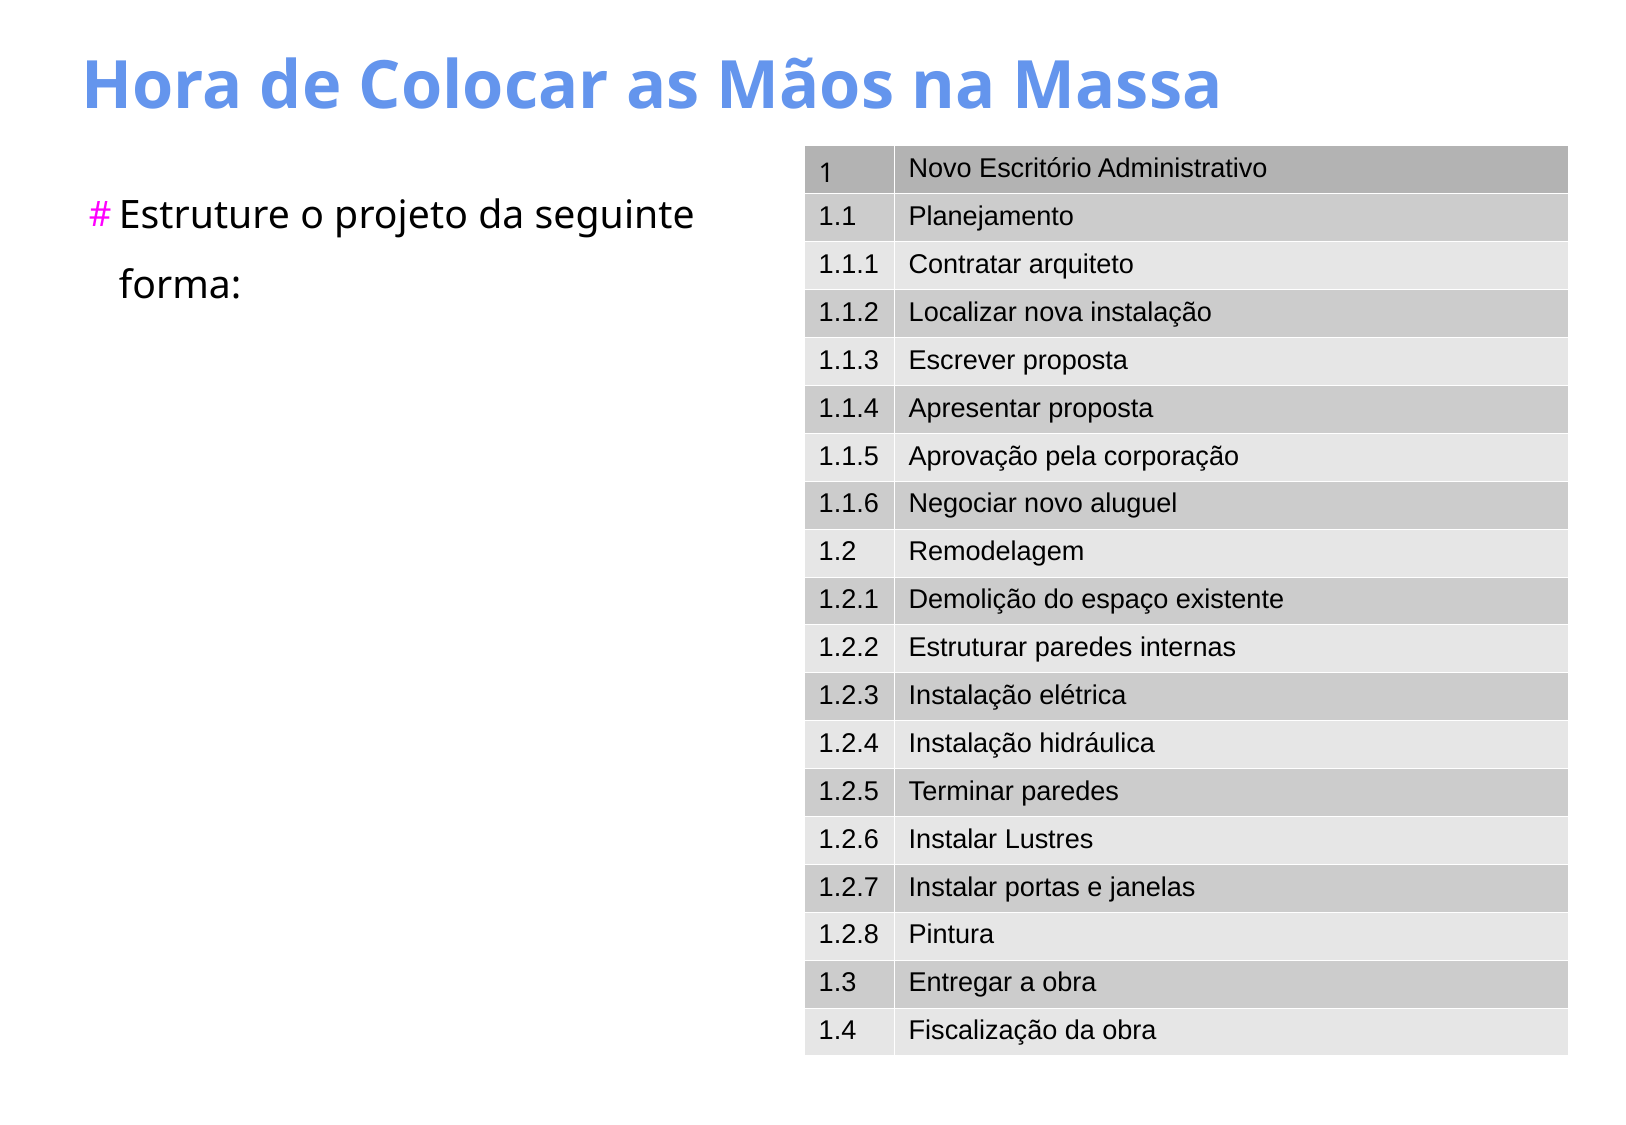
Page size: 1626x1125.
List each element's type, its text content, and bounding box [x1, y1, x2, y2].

table_cell Pintura [895, 913, 1568, 960]
table_cell 1.2.1 [805, 578, 894, 624]
table_header Novo Escritório Administrativo [895, 146, 1568, 193]
table_cell 1.1.2 [805, 290, 894, 337]
table_cell 1.4 [805, 1009, 894, 1055]
table_cell Terminar paredes [895, 769, 1568, 816]
table_cell 1.3 [805, 961, 894, 1008]
table_header 1 [805, 146, 894, 193]
table_cell Instalação elétrica [895, 673, 1568, 720]
table_cell Fiscalização da obra [895, 1009, 1568, 1055]
table_cell Localizar nova instalação [895, 290, 1568, 337]
list Estruture o projeto da seguinte forma: [81, 165, 787, 308]
table_cell Apresentar proposta [895, 386, 1568, 433]
table_cell Planejamento [895, 194, 1568, 241]
table_cell Escrever proposta [895, 338, 1568, 385]
table_cell 1.2.2 [805, 625, 894, 672]
table_cell 1.1.4 [805, 386, 894, 433]
table_cell 1.2 [805, 530, 894, 577]
table_cell 1.2.4 [805, 721, 894, 768]
table_cell 1.2.3 [805, 673, 894, 720]
table_cell Instalar portas e janelas [895, 865, 1568, 912]
table_cell Negociar novo aluguel [895, 482, 1568, 529]
table_cell 1.1 [805, 194, 894, 241]
table_cell 1.1.1 [805, 242, 894, 289]
title Hora de Colocar as Mãos na Massa [81, 41, 1544, 122]
table_cell 1.2.7 [805, 865, 894, 912]
table_cell 1.2.8 [805, 913, 894, 960]
table_cell 1.1.5 [805, 434, 894, 481]
table_cell 1.2.6 [805, 817, 894, 864]
table_cell 1.2.5 [805, 769, 894, 816]
table_cell Contratar arquiteto [895, 242, 1568, 289]
table_cell Demolição do espaço existente [895, 578, 1568, 624]
table_cell Instalar Lustres [895, 817, 1568, 864]
table_cell 1.1.6 [805, 482, 894, 529]
table_cell Entregar a obra [895, 961, 1568, 1008]
table_cell Remodelagem [895, 530, 1568, 577]
table_cell Estruturar paredes internas [895, 625, 1568, 672]
table_cell Aprovação pela corporação [895, 434, 1568, 481]
table_cell 1.1.3 [805, 338, 894, 385]
table_cell Instalação hidráulica [895, 721, 1568, 768]
